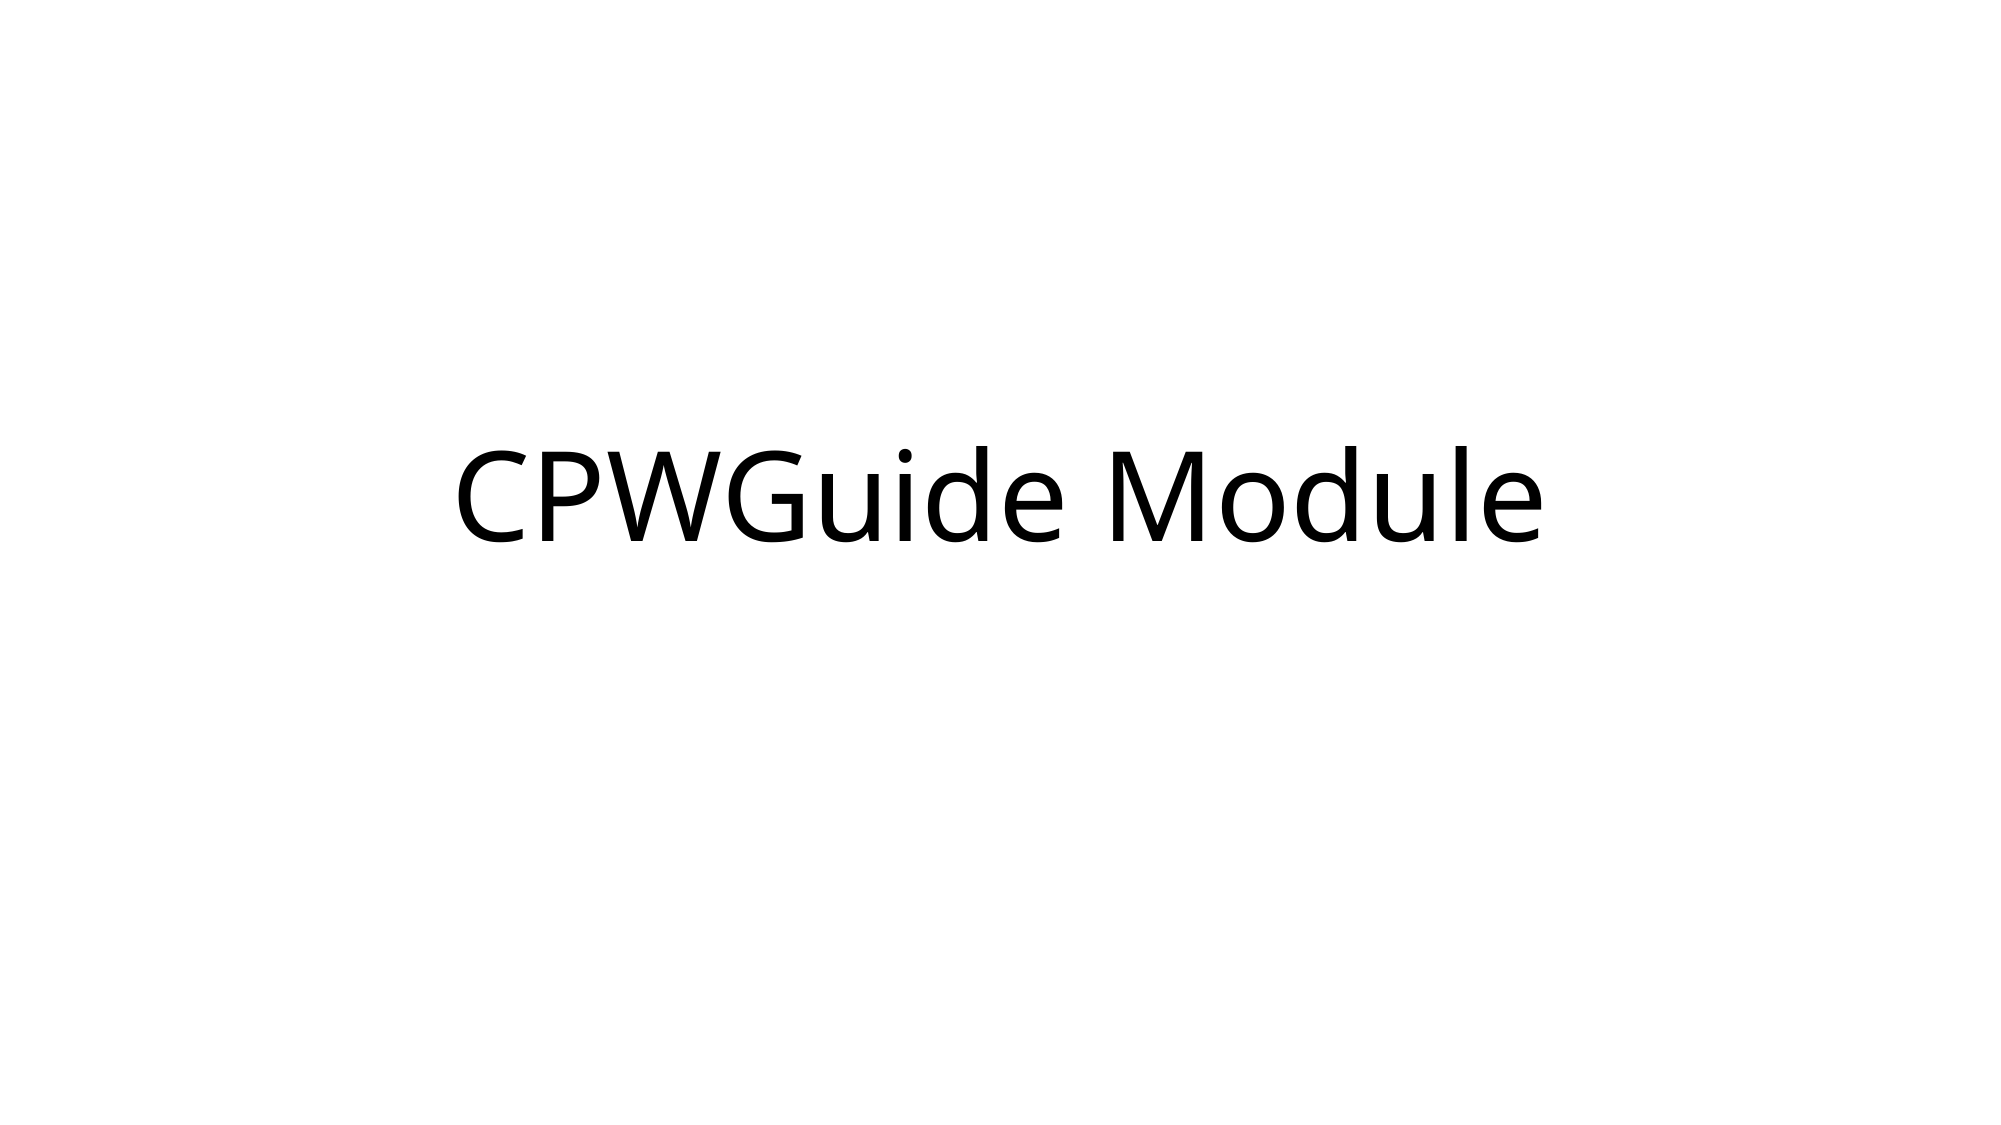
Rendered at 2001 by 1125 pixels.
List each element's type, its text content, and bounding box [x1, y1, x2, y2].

title CPWGuide Module [249, 184, 1750, 576]
